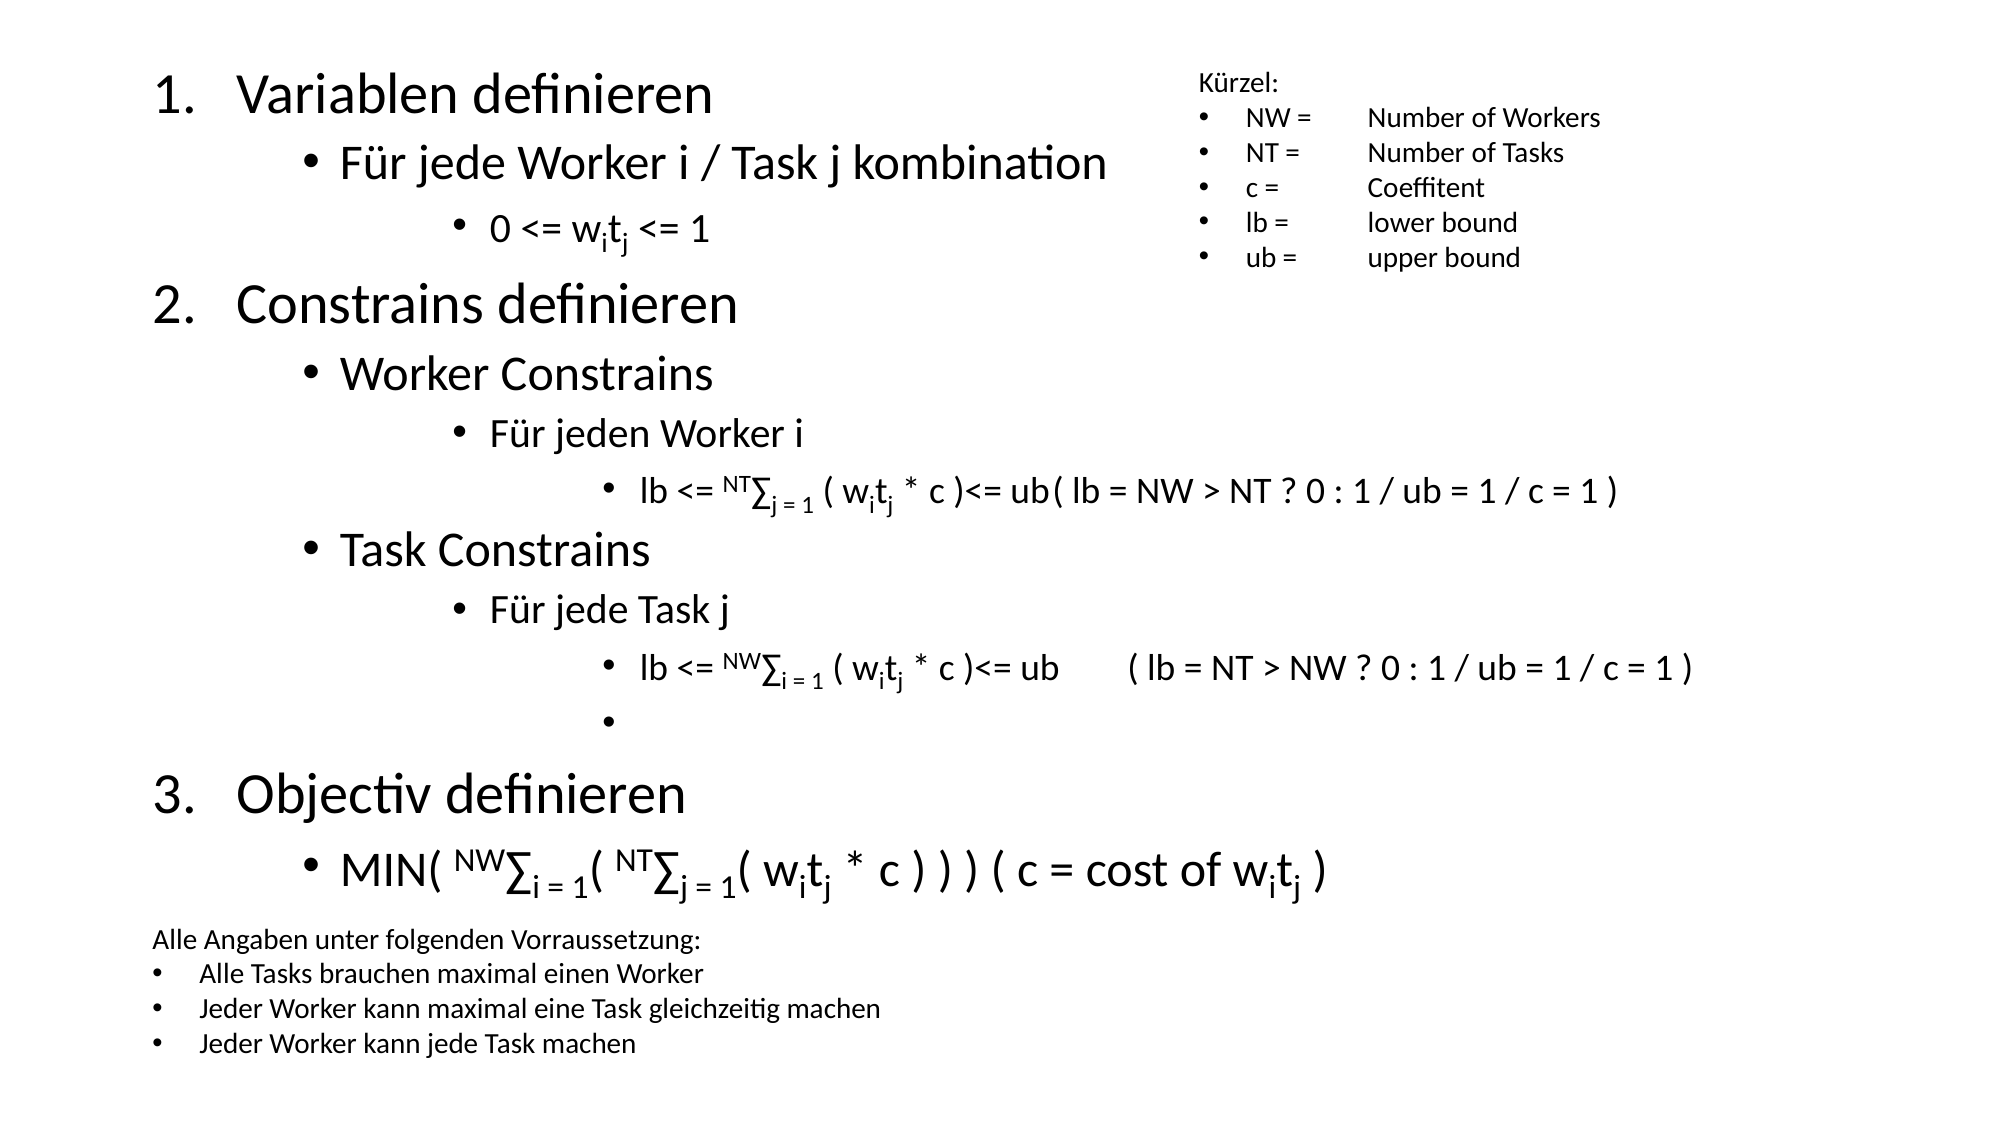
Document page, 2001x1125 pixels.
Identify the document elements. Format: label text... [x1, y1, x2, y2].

text_box Kürzel: NW = Number of Workers NT = Number of Tasks c = Coeffitent lb = lower bound ub = upper bound [1183, 55, 2000, 284]
list Variablen definieren Für jede Worker i / Task j kombination 0 <= witj <= 1 Constrains definieren Worker Constrains Für jeden Worker i lb <= NT∑j = 1 ( witj * c )<= ub ( lb = NW > NT ? 0 : 1 / ub = 1 / c = 1 ) Task Constrains Für jede Task j lb <= NW∑i = 1 ( witj * c )<= ub ( lb = NT > NW ? 0 : 1 / ub = 1 / c = 1 ) Objectiv definieren MIN( NW∑i = 1( NT∑j = 1( witj * c ) ) ) ( c = cost of witj ) [137, 55, 1863, 1105]
text_box Alle Angaben unter folgenden Vorraussetzung: Alle Tasks brauchen maximal einen Worker Jeder Worker kann maximal eine Task gleichzeitig machen Jeder Worker kann jede Task machen [137, 912, 954, 1105]
